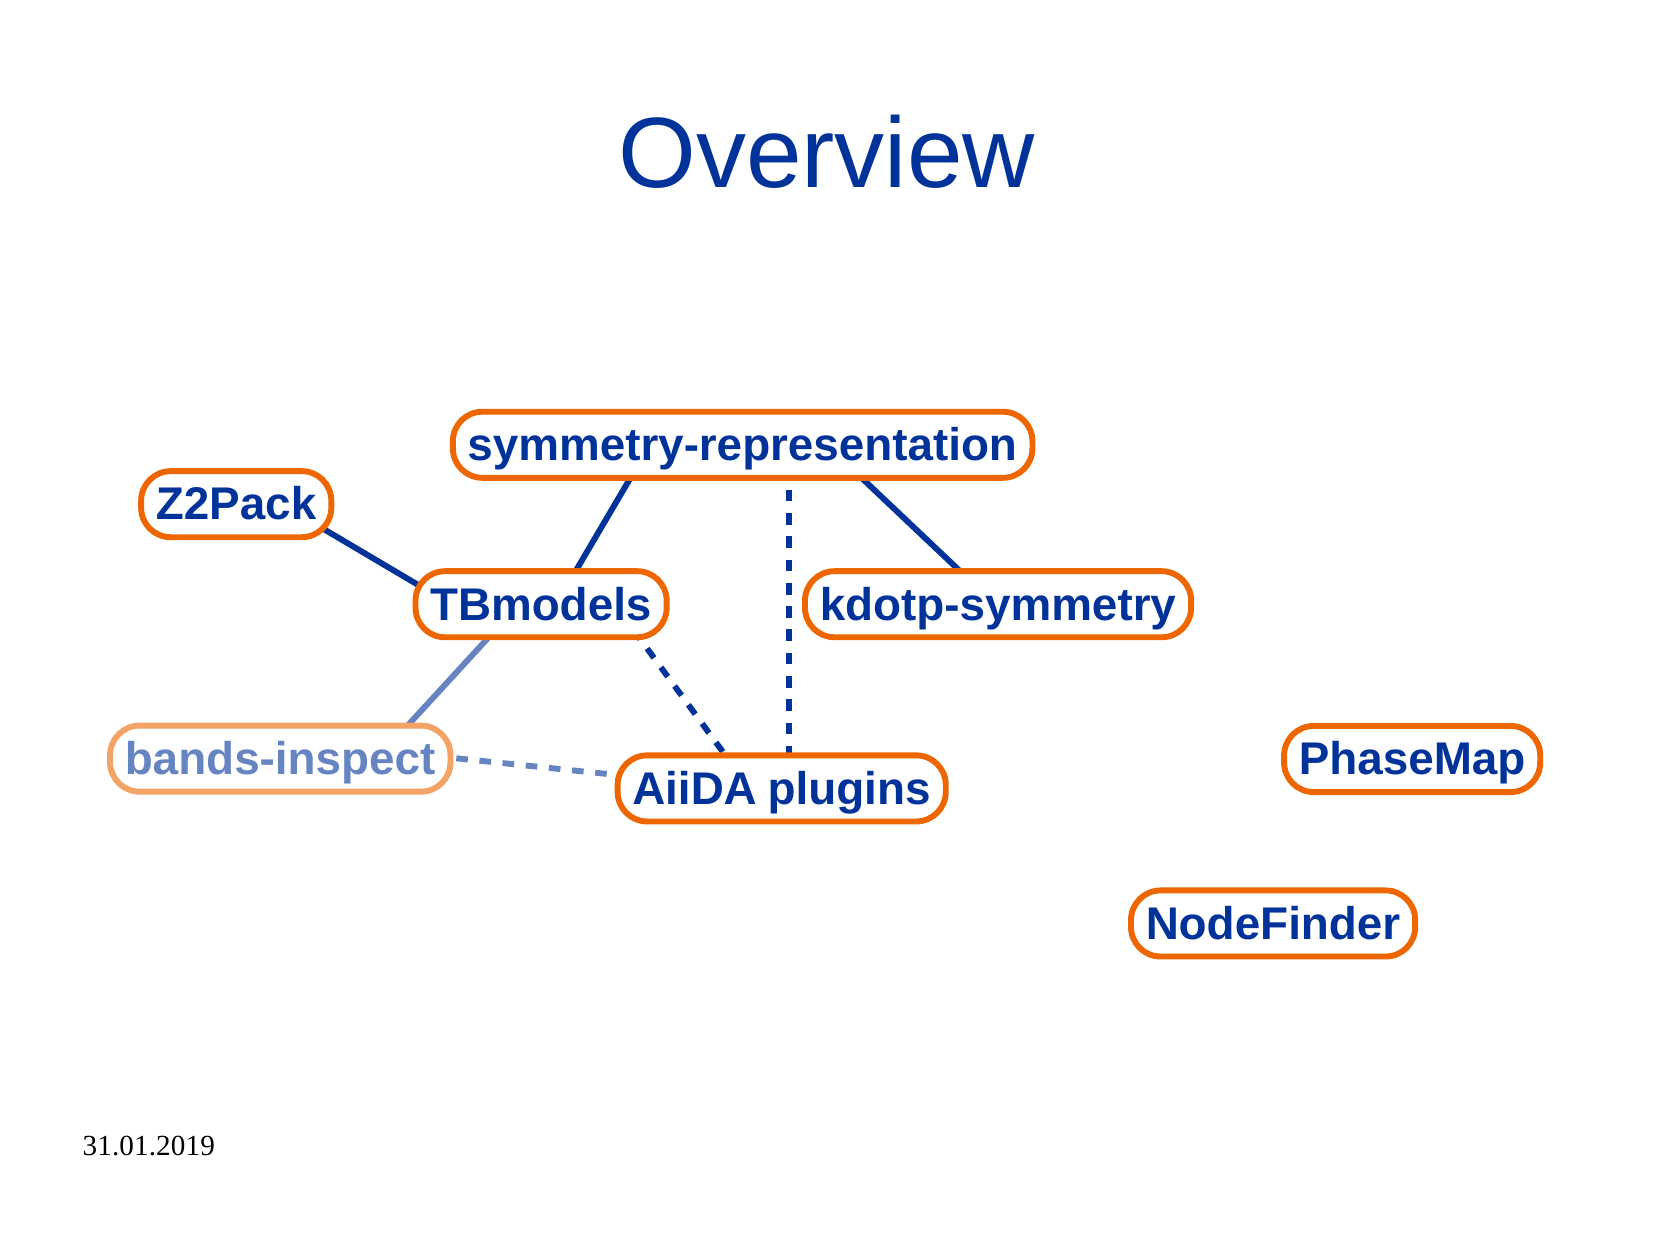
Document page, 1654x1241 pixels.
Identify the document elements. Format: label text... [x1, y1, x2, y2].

text_box AiiDA plugins [617, 755, 946, 822]
text_box Z2Pack [141, 471, 332, 538]
text_box symmetry-representation [452, 411, 1033, 478]
text_box kdotp-symmetry [804, 571, 1192, 638]
text_box TBmodels [415, 571, 667, 638]
text_box [77, 614, 641, 857]
text_box NodeFinder [1131, 890, 1416, 957]
title Overview [82, 49, 1571, 257]
text_box PhaseMap [1284, 725, 1541, 793]
